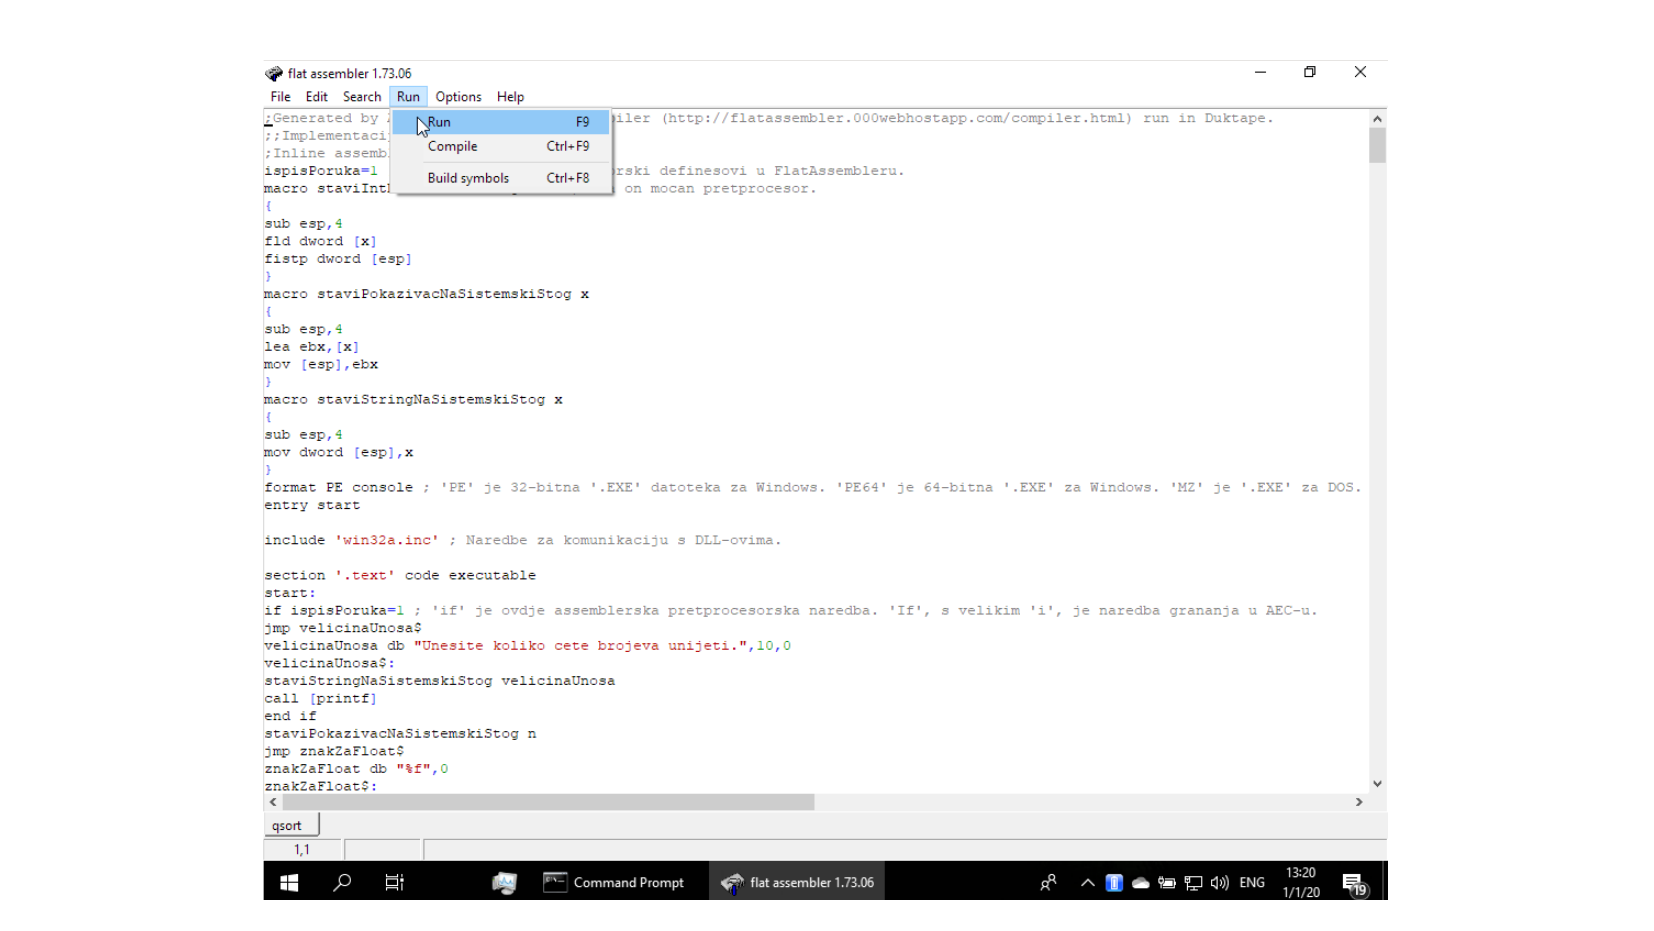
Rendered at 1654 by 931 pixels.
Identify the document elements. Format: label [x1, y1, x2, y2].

picture [263, 60, 1388, 900]
